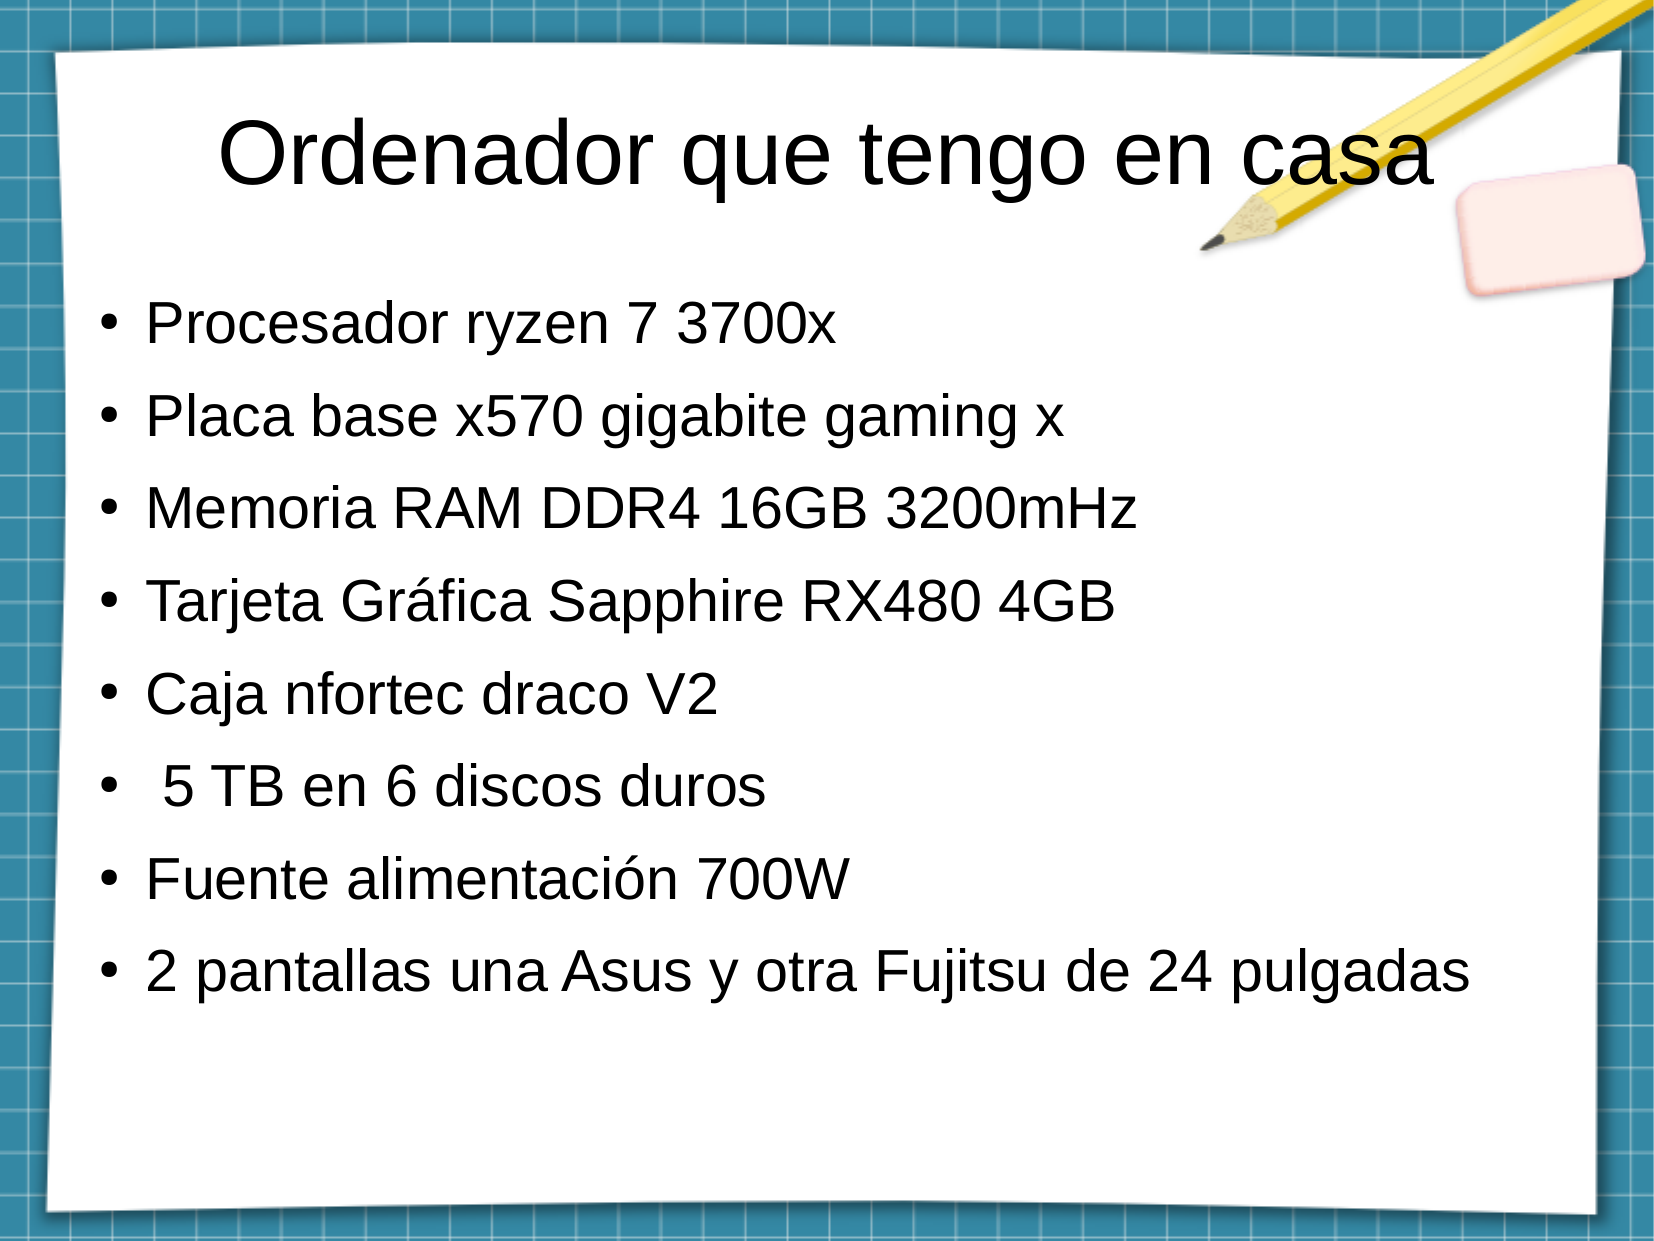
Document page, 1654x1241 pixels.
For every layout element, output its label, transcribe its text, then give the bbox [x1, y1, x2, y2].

picture [0, 0, 1654, 1241]
title Ordenador que tengo en casa [82, 49, 1571, 257]
list Procesador ryzen 7 3700x Placa base x570 gigabite gaming x Memoria RAM DDR4 16GB 3200mHz Tarjeta Gráfica Sapphire RX480 4GB Caja nfortec draco V2 5 TB en 6 discos duros Fuente alimentación 700W 2 pantallas una Asus y otra Fujitsu de 24 pulgadas [82, 290, 1571, 1010]
